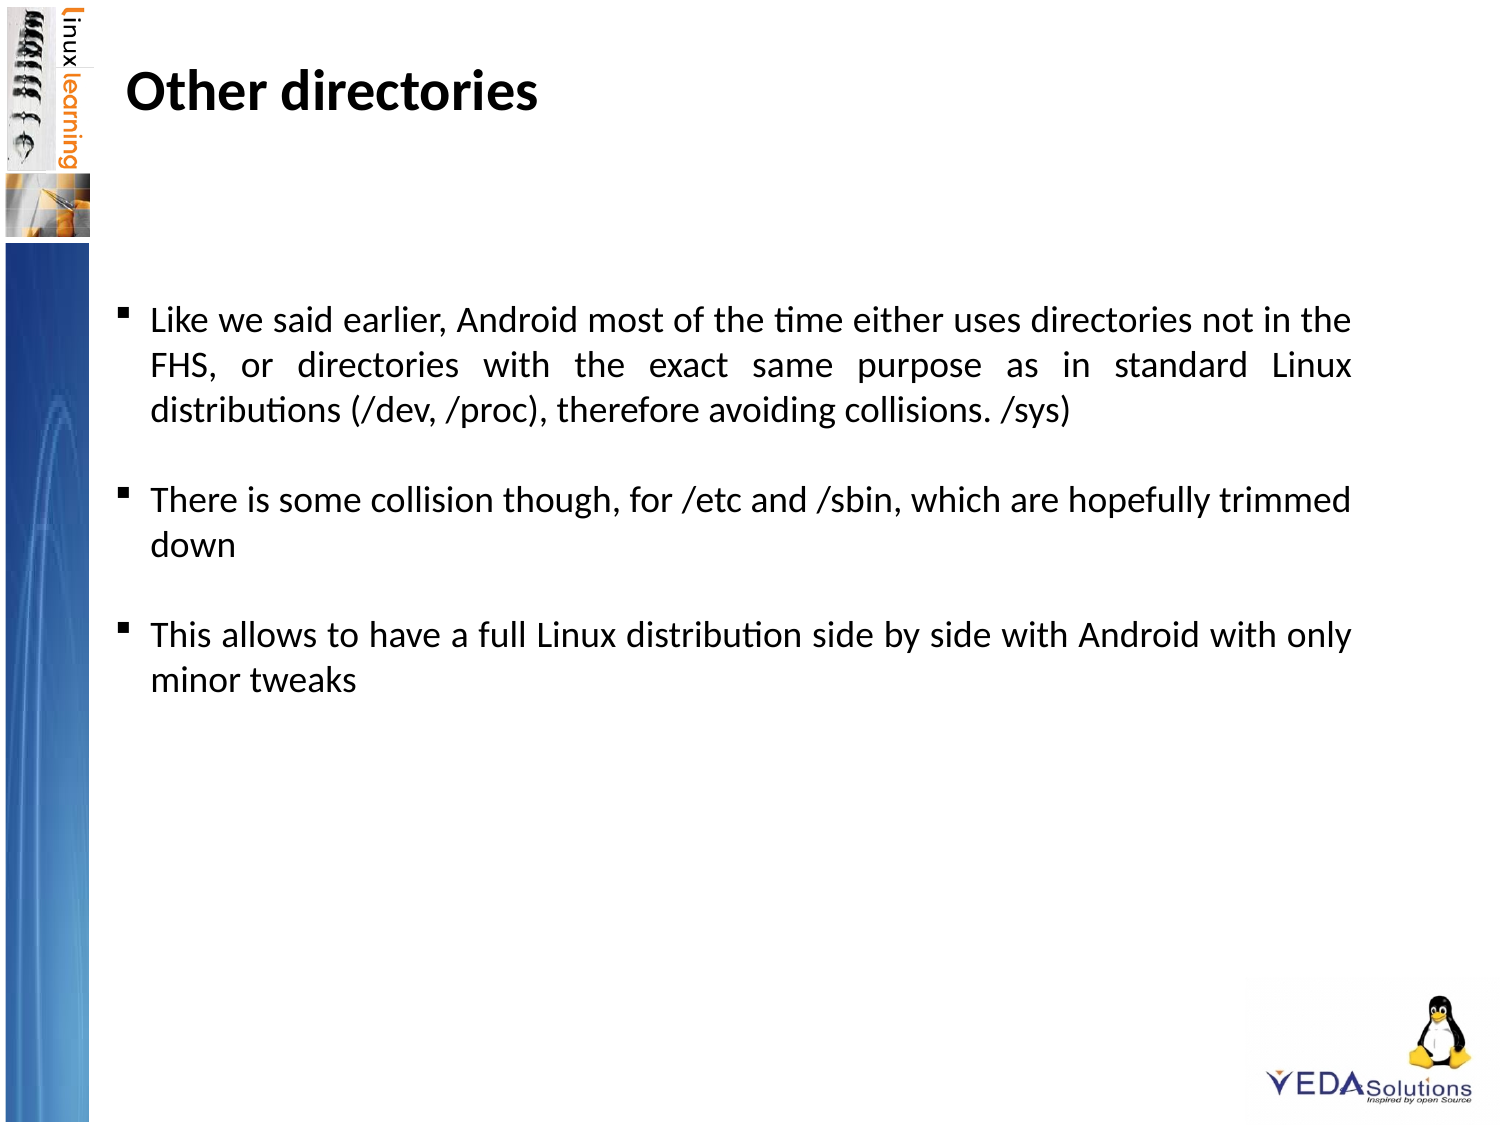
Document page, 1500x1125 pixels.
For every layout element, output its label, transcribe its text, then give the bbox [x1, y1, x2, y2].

text_box Like we said earlier, Android most of the time either uses directories not in the FHS, or directories with the exact same purpose as in standard Linux distributions (/dev, /proc), therefore avoiding collisions. /sys) There is some collision though, for /etc and /sbin, which are hopefully trimmed down This allows to have a full Linux distribution side by side with Android with only minor tweaks [100, 237, 1369, 1046]
text_box Other directories [112, 45, 1425, 197]
picture [5, 0, 97, 237]
picture [5, 243, 89, 1122]
picture [1245, 977, 1500, 1125]
